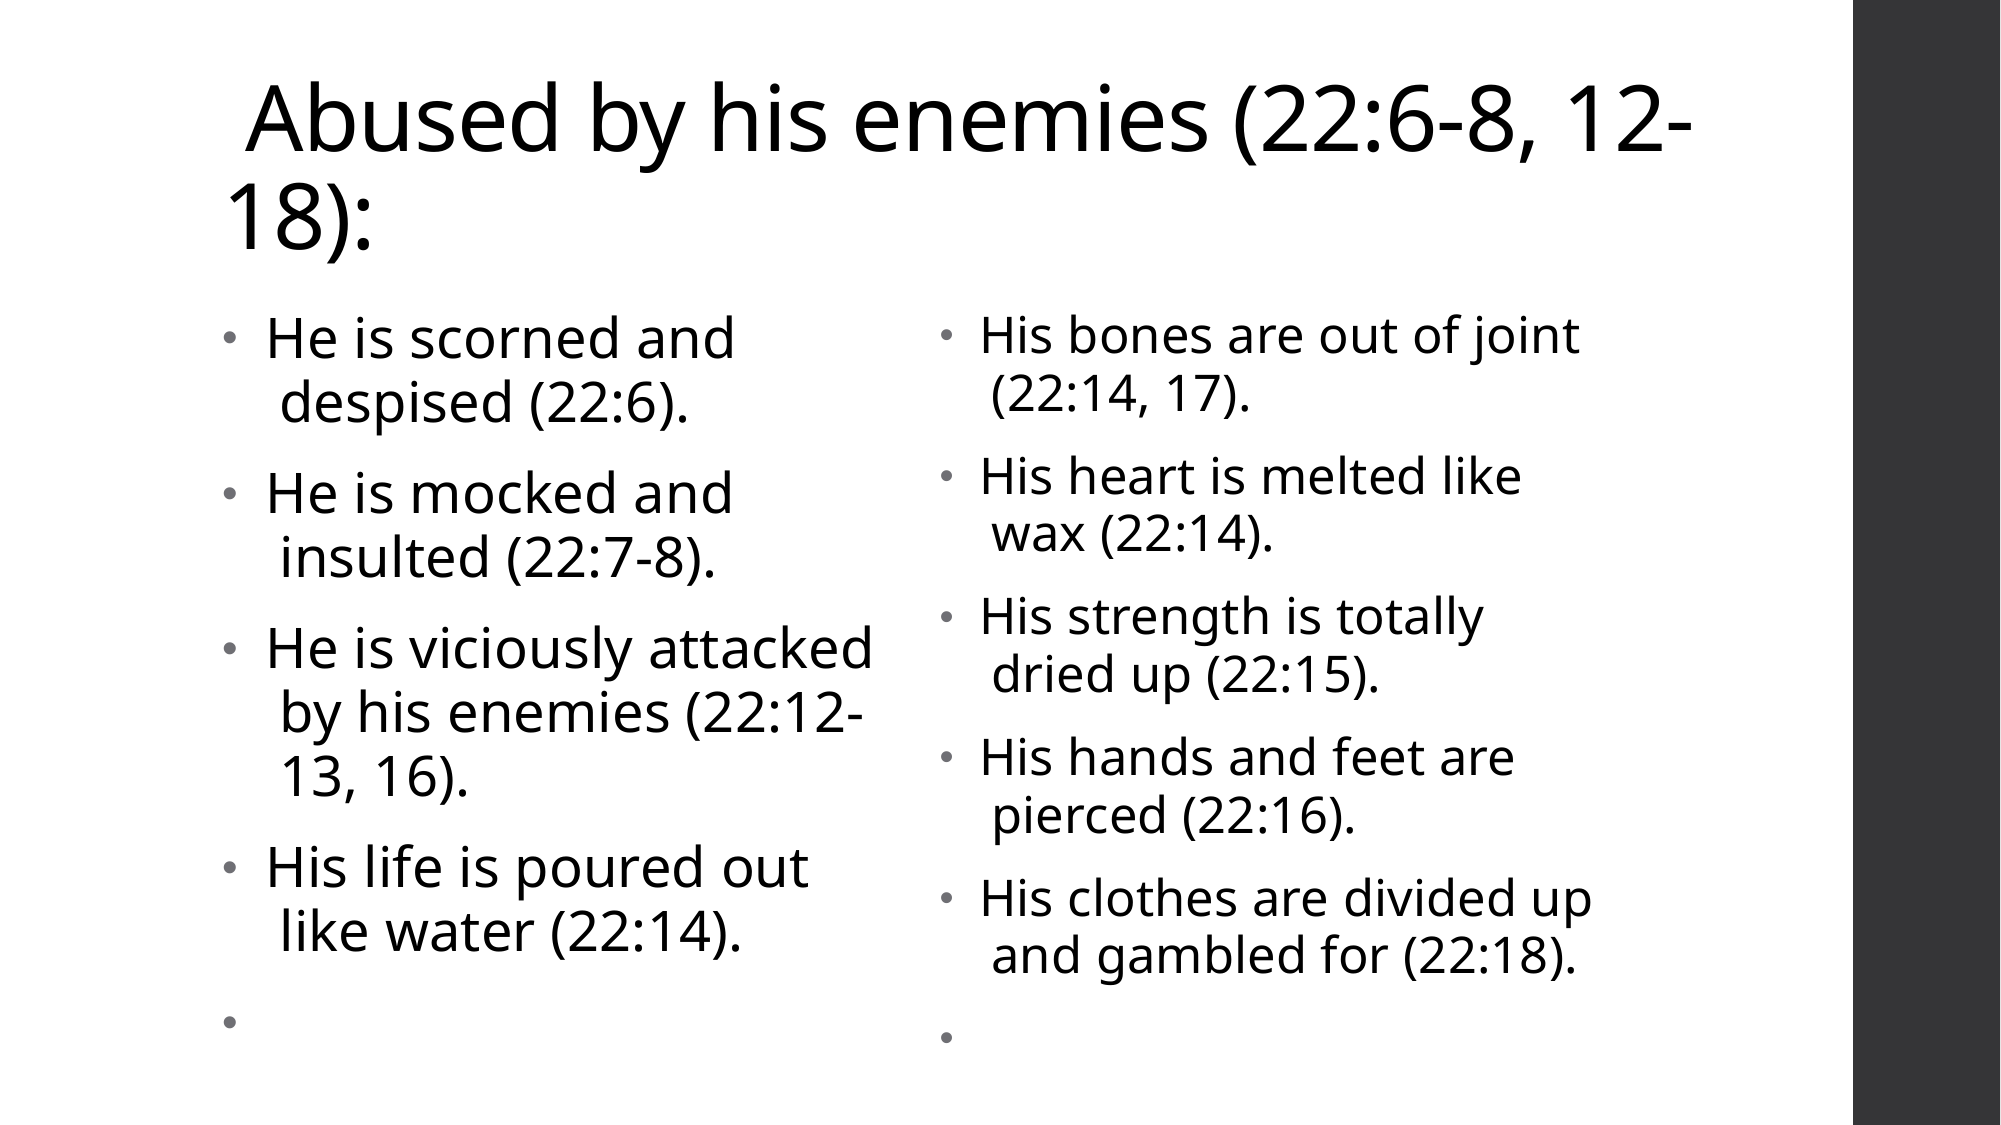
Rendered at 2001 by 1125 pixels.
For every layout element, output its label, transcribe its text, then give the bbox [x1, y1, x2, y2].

list His bones are out of joint (22:14, 17). His heart is melted like wax (22:14). His strength is totally dried up (22:15). His hands and feet are pierced (22:16). His clothes are divided up and gambled for (22:18). [924, 299, 1617, 1014]
list He is scorned and despised (22:6). He is mocked and insulted (22:7-8). He is viciously attacked by his enemies (22:12-13, 16). His life is poured out like water (22:14). [207, 299, 900, 1014]
title Abused by his enemies (22:6-8, 12-18): [206, 60, 1797, 278]
